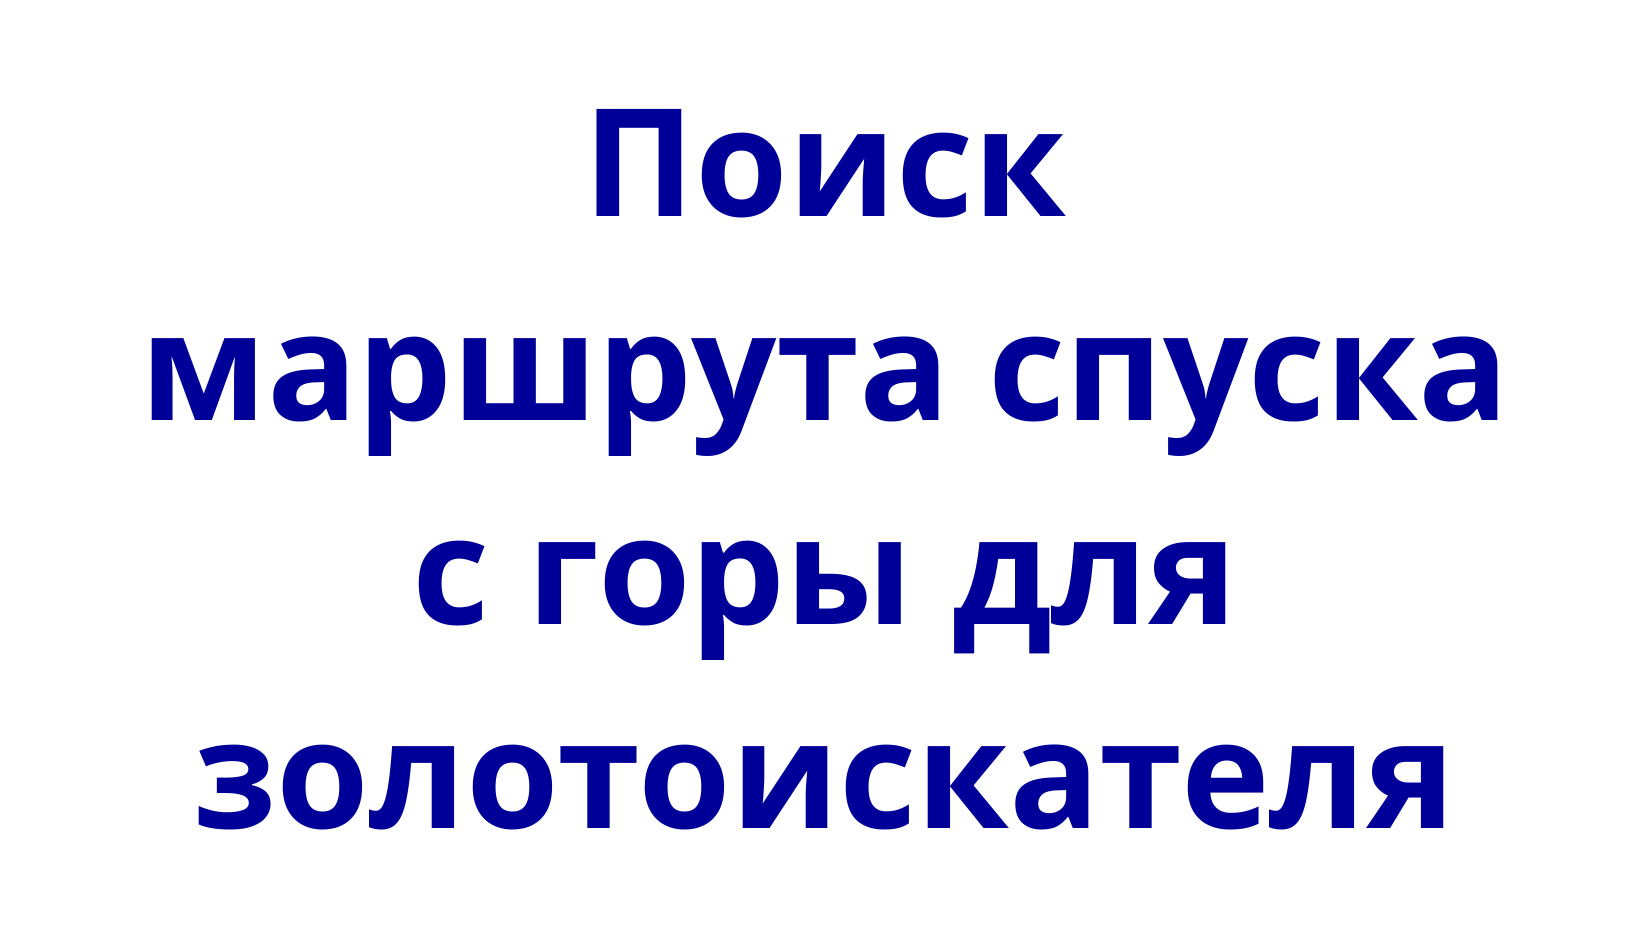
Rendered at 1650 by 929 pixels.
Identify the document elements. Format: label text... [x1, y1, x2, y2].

subtitle Поиск маршрута спуска с горы для золотоискателя [0, 0, 1650, 929]
